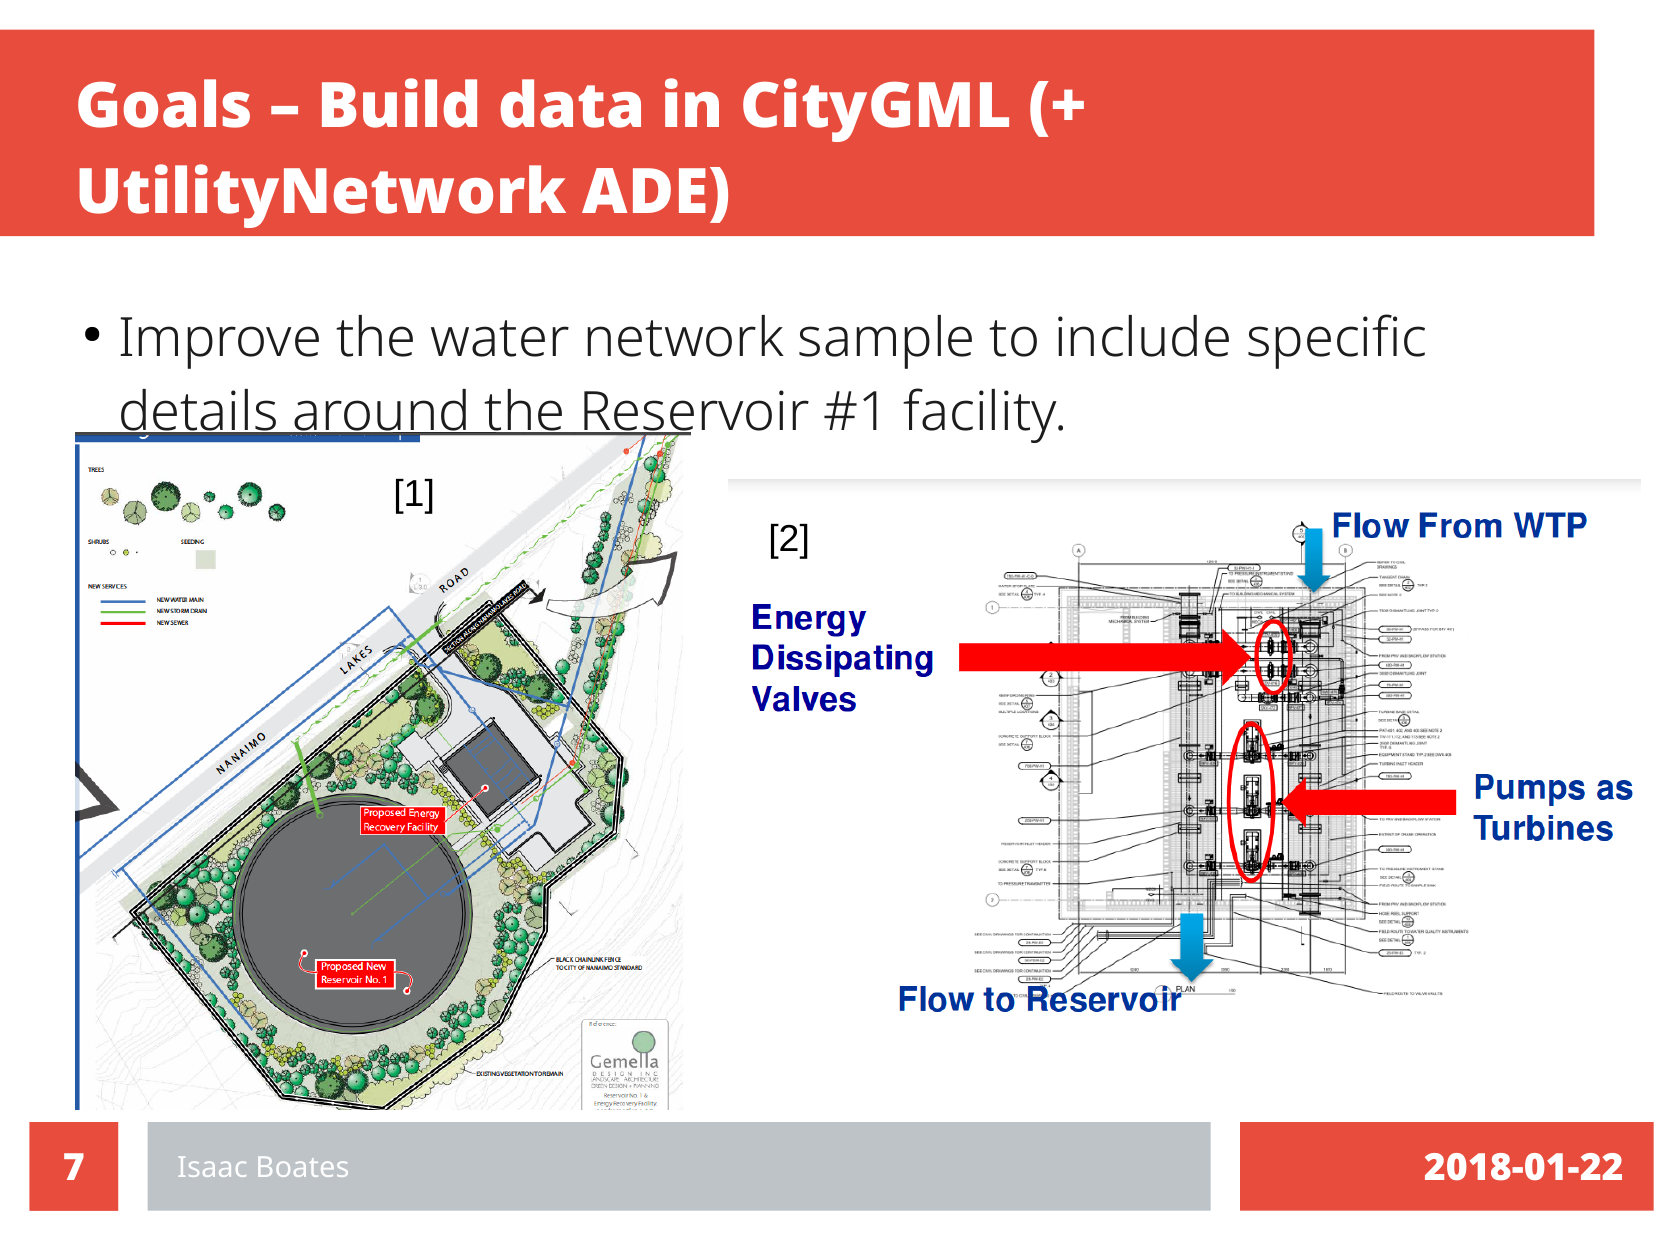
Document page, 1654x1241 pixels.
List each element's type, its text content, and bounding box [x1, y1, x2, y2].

text_box [2] [753, 510, 826, 567]
title Goals – Build data in CityGML (+ UtilityNetwork ADE) [75, 0, 1564, 232]
picture [728, 479, 1641, 1026]
text_box [1] [378, 465, 451, 522]
subtitle Improve the water network sample to include specific details around the Reservoir #1 facility. [82, 298, 1571, 1018]
picture [75, 432, 691, 1111]
